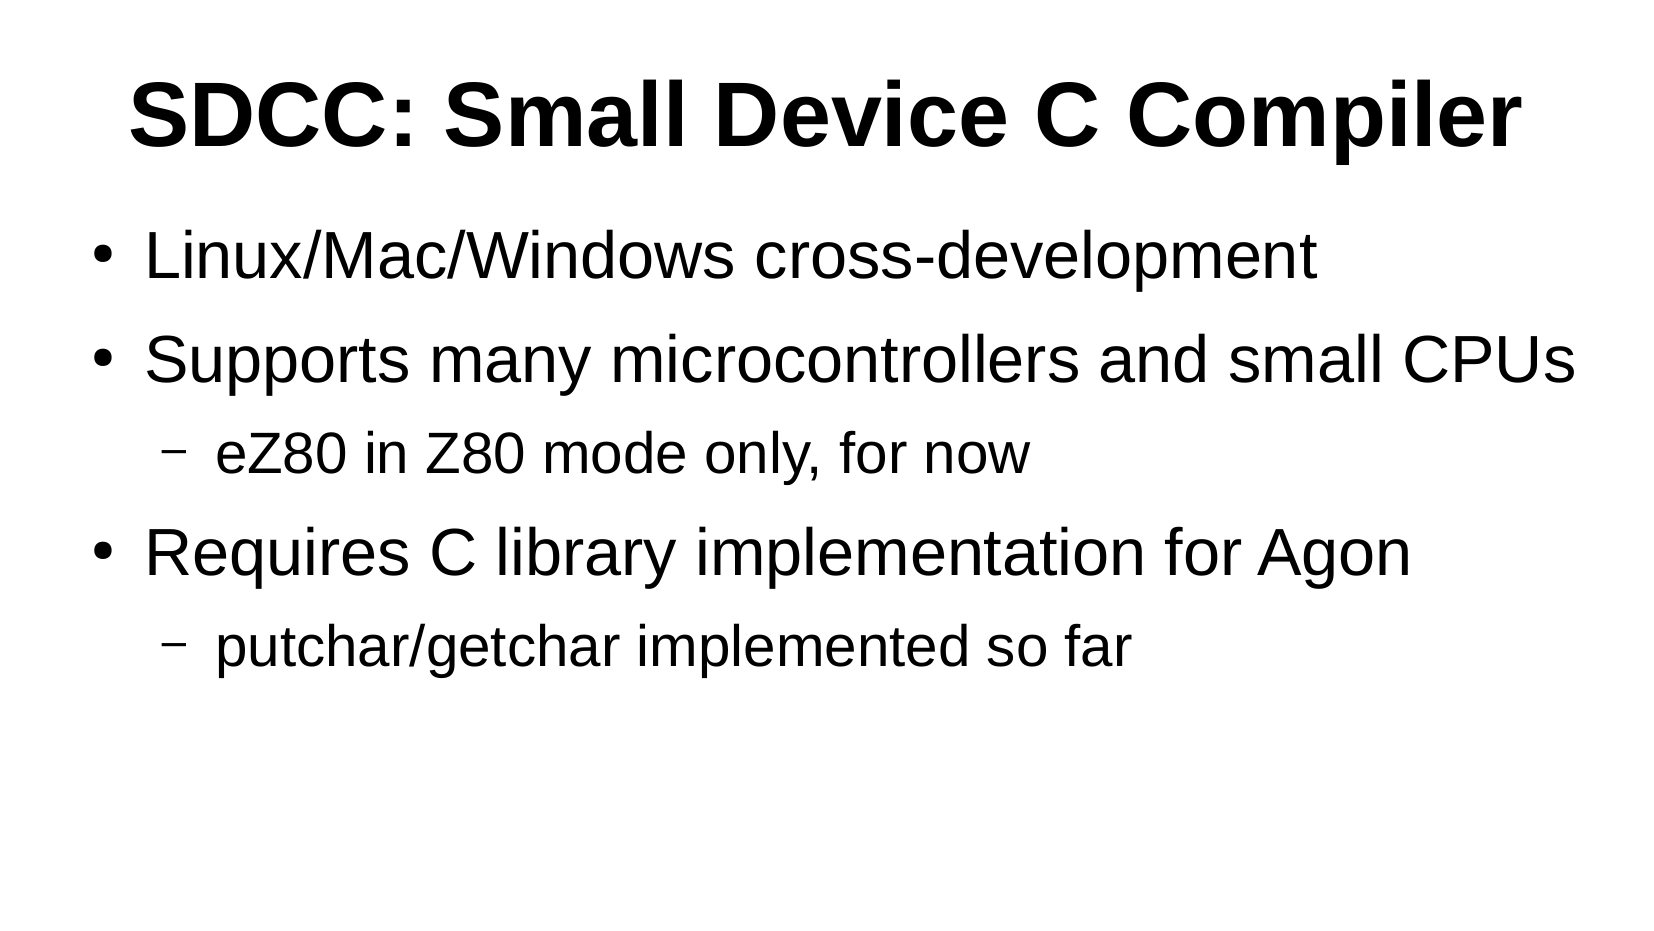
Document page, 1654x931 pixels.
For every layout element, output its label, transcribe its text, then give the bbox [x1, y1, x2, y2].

title SDCC: Small Device C Compiler [82, 37, 1571, 193]
list Linux/Mac/Windows cross-development Supports many microcontrollers and small CPUs eZ80 in Z80 mode only, for now Requires C library implementation for Agon putchar/getchar implemented so far [73, 217, 1583, 758]
